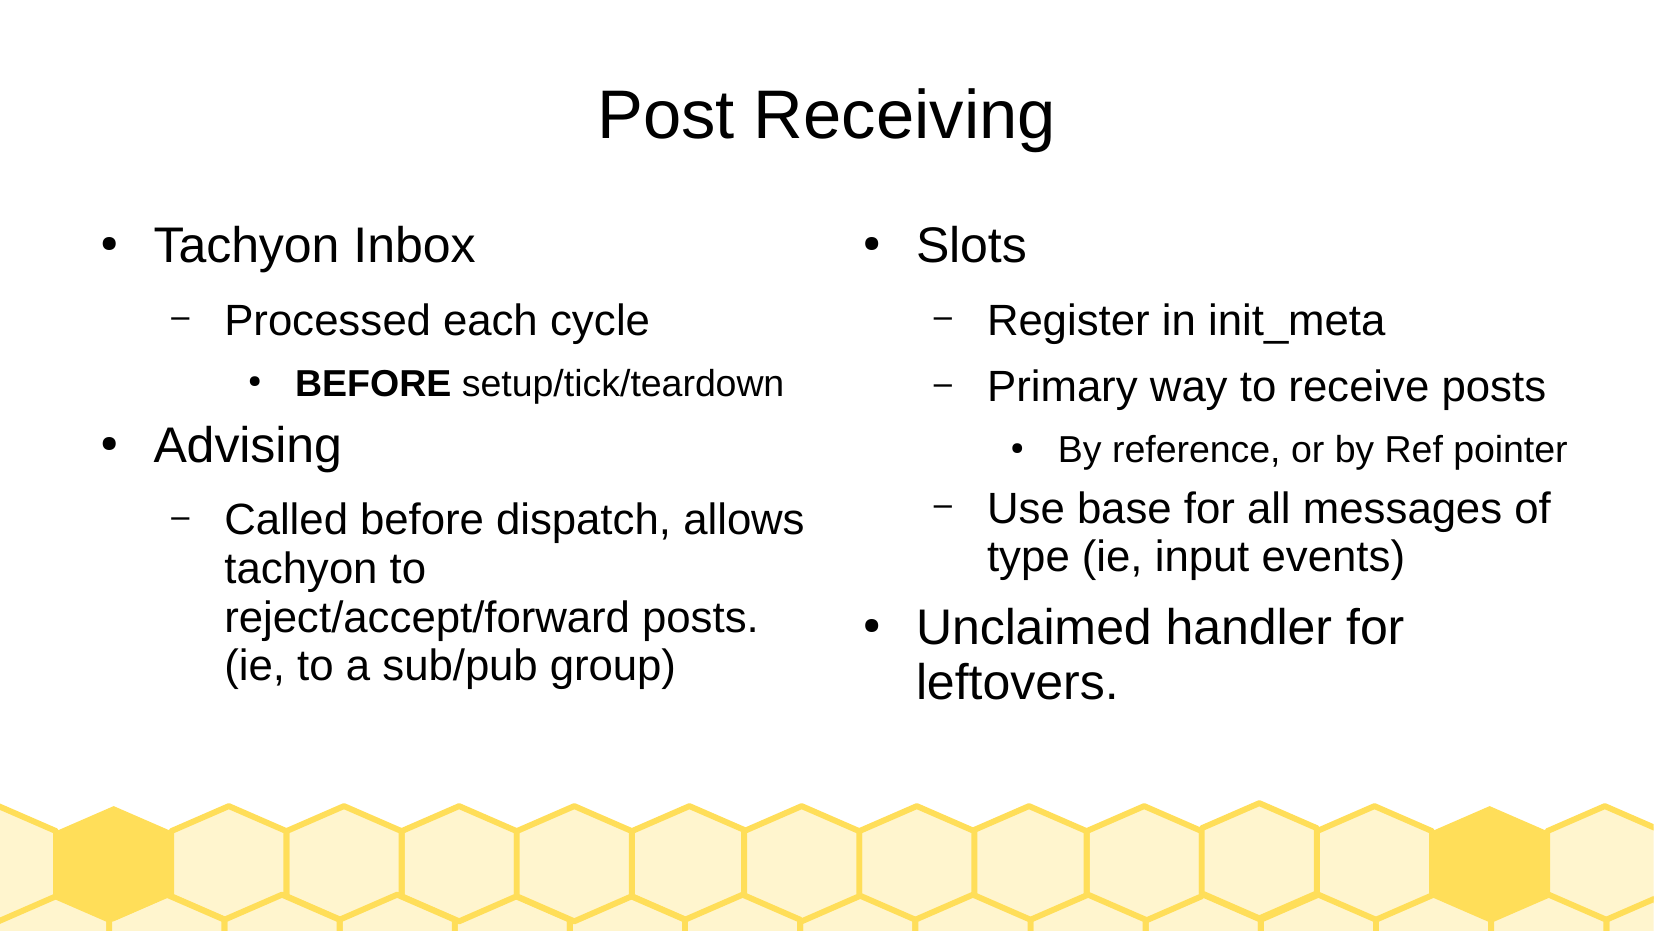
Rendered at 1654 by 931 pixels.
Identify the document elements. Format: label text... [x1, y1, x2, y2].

list Slots Register in init_meta Primary way to receive posts By reference, or by Ref pointer Use base for all messages of type (ie, input events) Unclaimed handler for leftovers. [845, 217, 1572, 758]
list Tachyon Inbox Processed each cycle BEFORE setup/tick/teardown Advising Called before dispatch, allows tachyon to reject/accept/forward posts. (ie, to a sub/pub group) [82, 217, 809, 758]
title Post Receiving [82, 37, 1571, 193]
